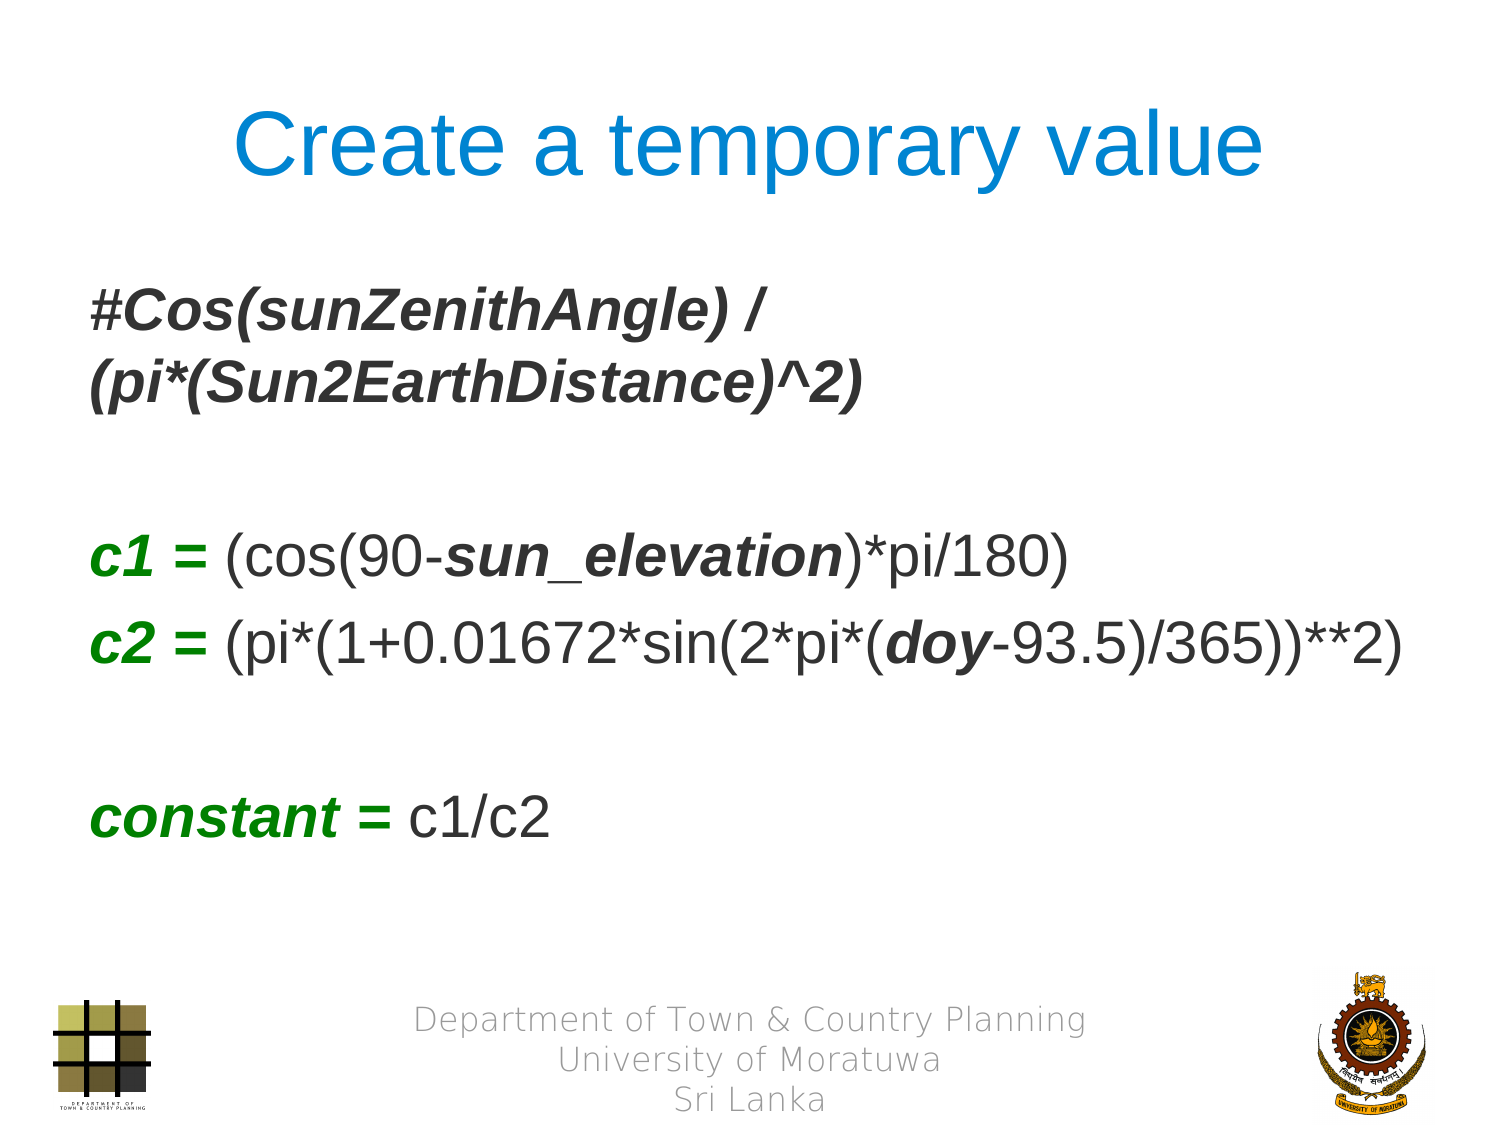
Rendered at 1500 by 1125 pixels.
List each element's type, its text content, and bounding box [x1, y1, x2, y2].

list #Cos(sunZenithAngle) / (pi*(Sun2EarthDistance)^2) c1 = (cos(90-sun_elevation)*pi/180) c2 = (pi*(1+0.01672*sin(2*pi*(doy-93.5)/365))**2) constant = c1/c2 [75, 262, 1426, 916]
picture [53, 1000, 151, 1110]
title Create a temporary value [75, 45, 1426, 233]
picture [1312, 966, 1435, 1125]
